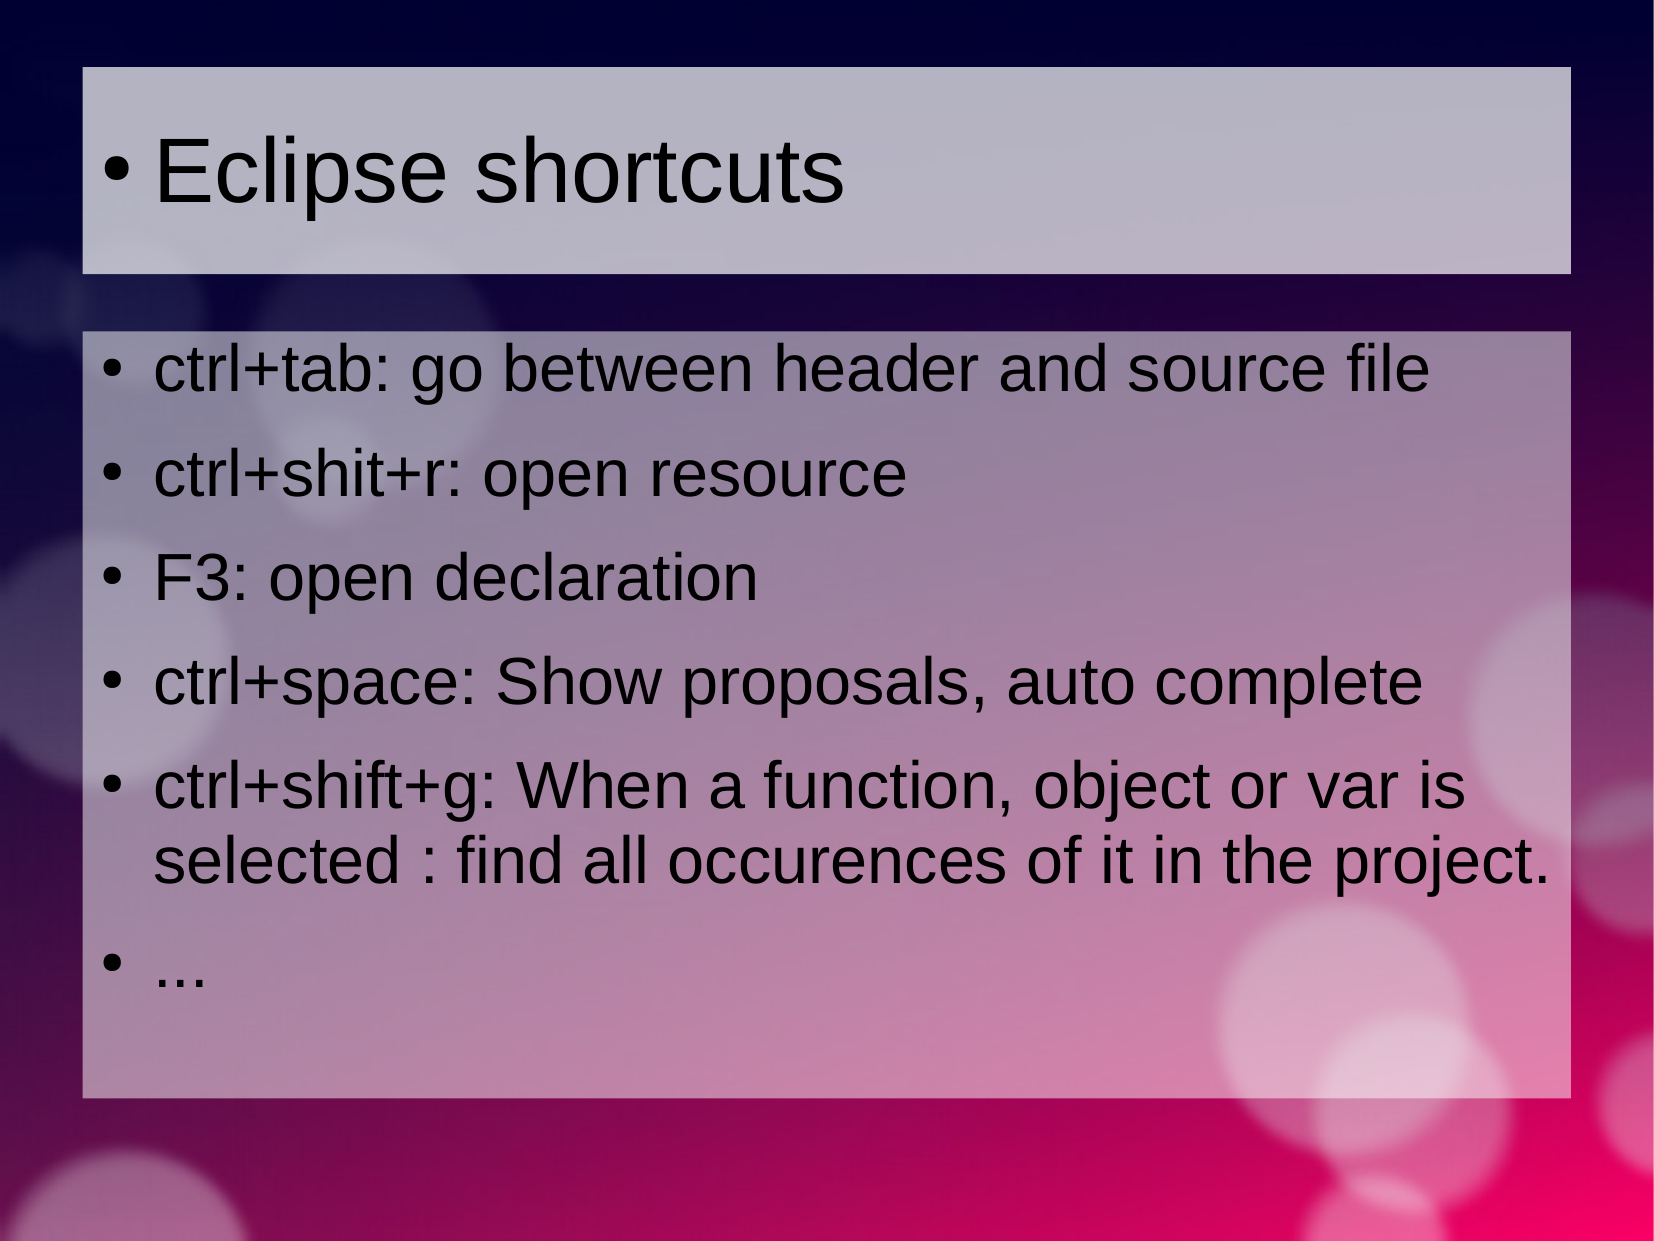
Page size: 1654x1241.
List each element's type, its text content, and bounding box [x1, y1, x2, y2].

list ctrl+tab: go between header and source file ctrl+shit+r: open resource F3: open declaration ctrl+space: Show proposals, auto complete ctrl+shift+g: When a function, object or var is selected : find all occurences of it in the project. ... [82, 331, 1571, 1099]
title Eclipse shortcuts [82, 67, 1571, 275]
picture [0, 0, 1654, 1241]
